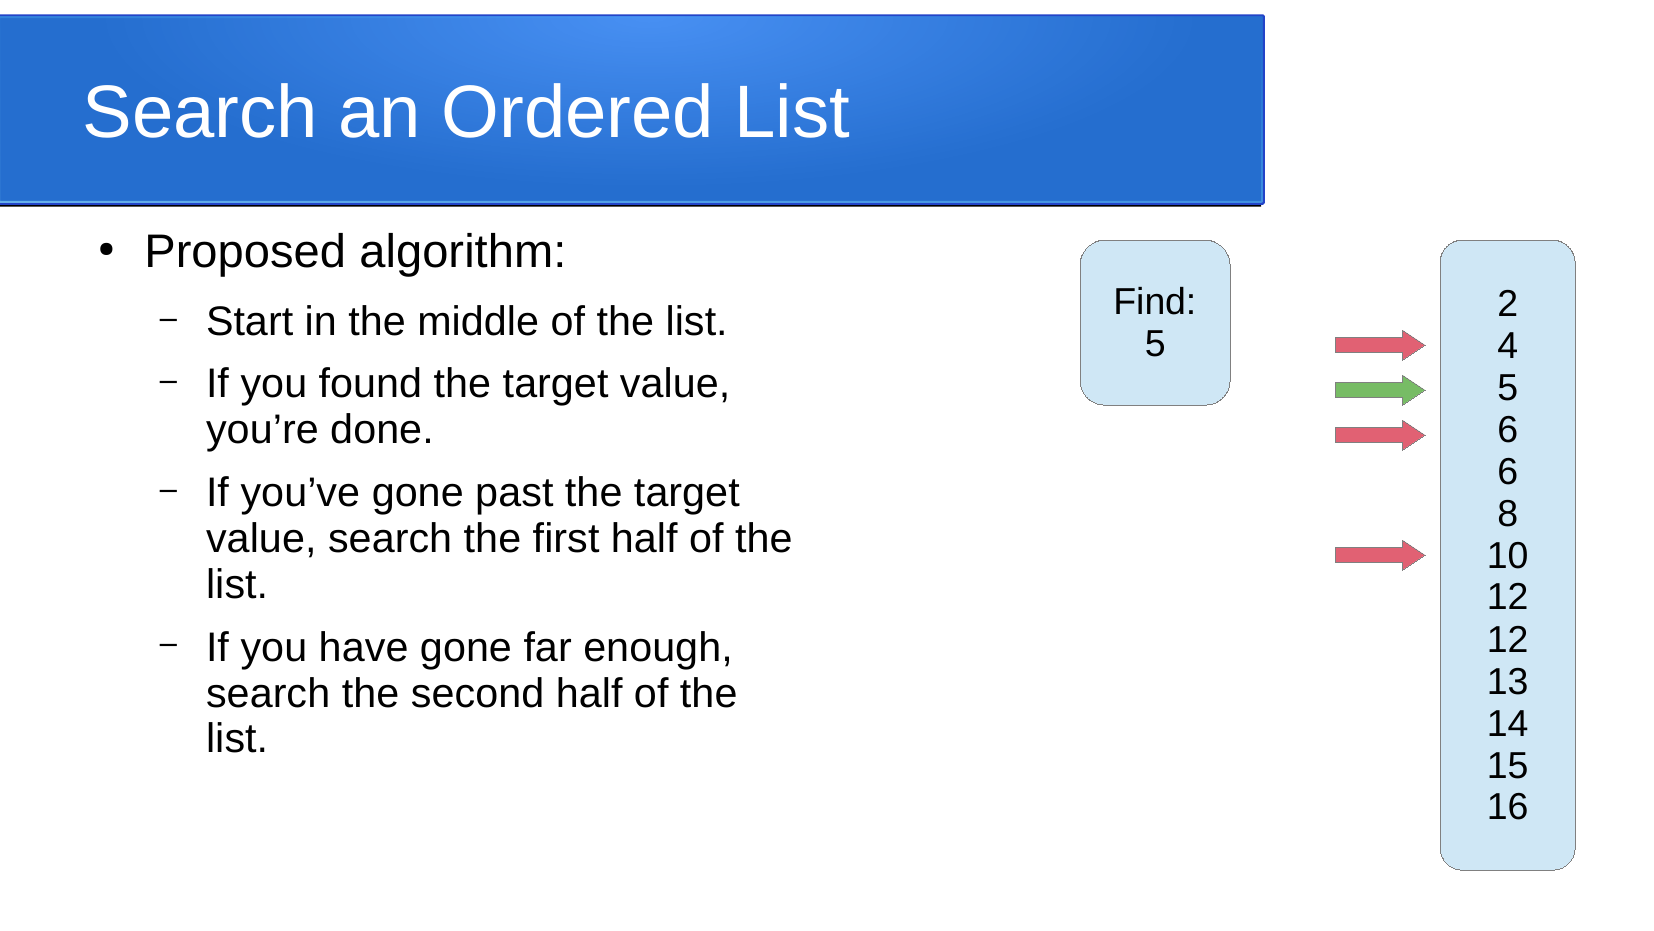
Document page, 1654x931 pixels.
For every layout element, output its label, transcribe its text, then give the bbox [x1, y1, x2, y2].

text_box [1335, 330, 1426, 361]
text_box [1335, 375, 1426, 406]
list Proposed algorithm: Start in the middle of the list. If you found the target value, you’re done. If you’ve gone past the target value, search the first half of the list. If you have gone far enough, search the second half of the list. [82, 224, 809, 764]
text_box [1335, 540, 1426, 571]
title Search an Ordered List [82, 35, 1235, 189]
text_box 2 4 5 6 6 8 10 12 12 13 14 15 16 [1440, 240, 1576, 871]
text_box Find: 5 [1080, 240, 1231, 406]
text_box [1335, 420, 1426, 451]
